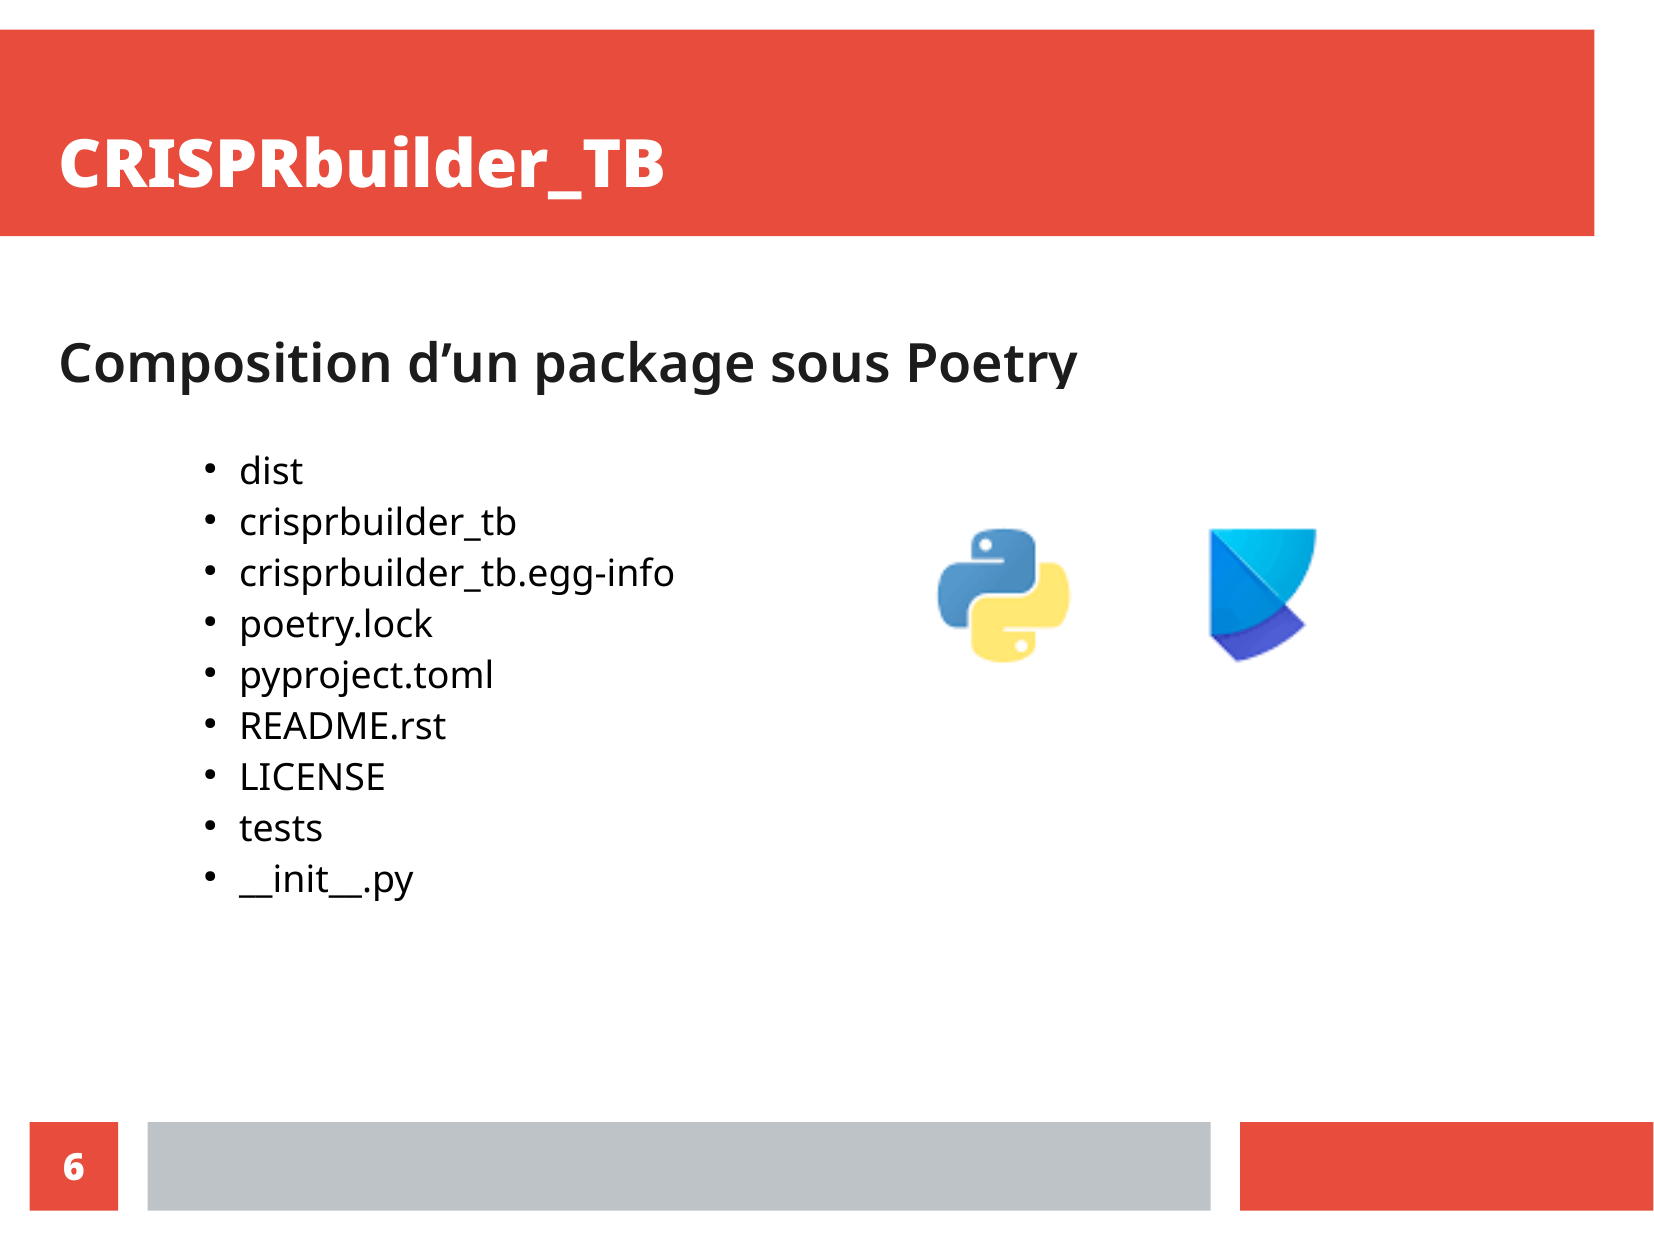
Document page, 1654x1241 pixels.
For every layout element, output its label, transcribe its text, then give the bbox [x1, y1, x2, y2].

title CRISPRbuilder_TB [59, 59, 1595, 207]
list Composition d’un package sous Poetry [59, 324, 1565, 1093]
picture [732, 389, 1524, 804]
text_box dist crisprbuilder_tb crisprbuilder_tb.egg-info poetry.lock pyproject.toml README.rst LICENSE tests __init__.py [188, 437, 815, 878]
